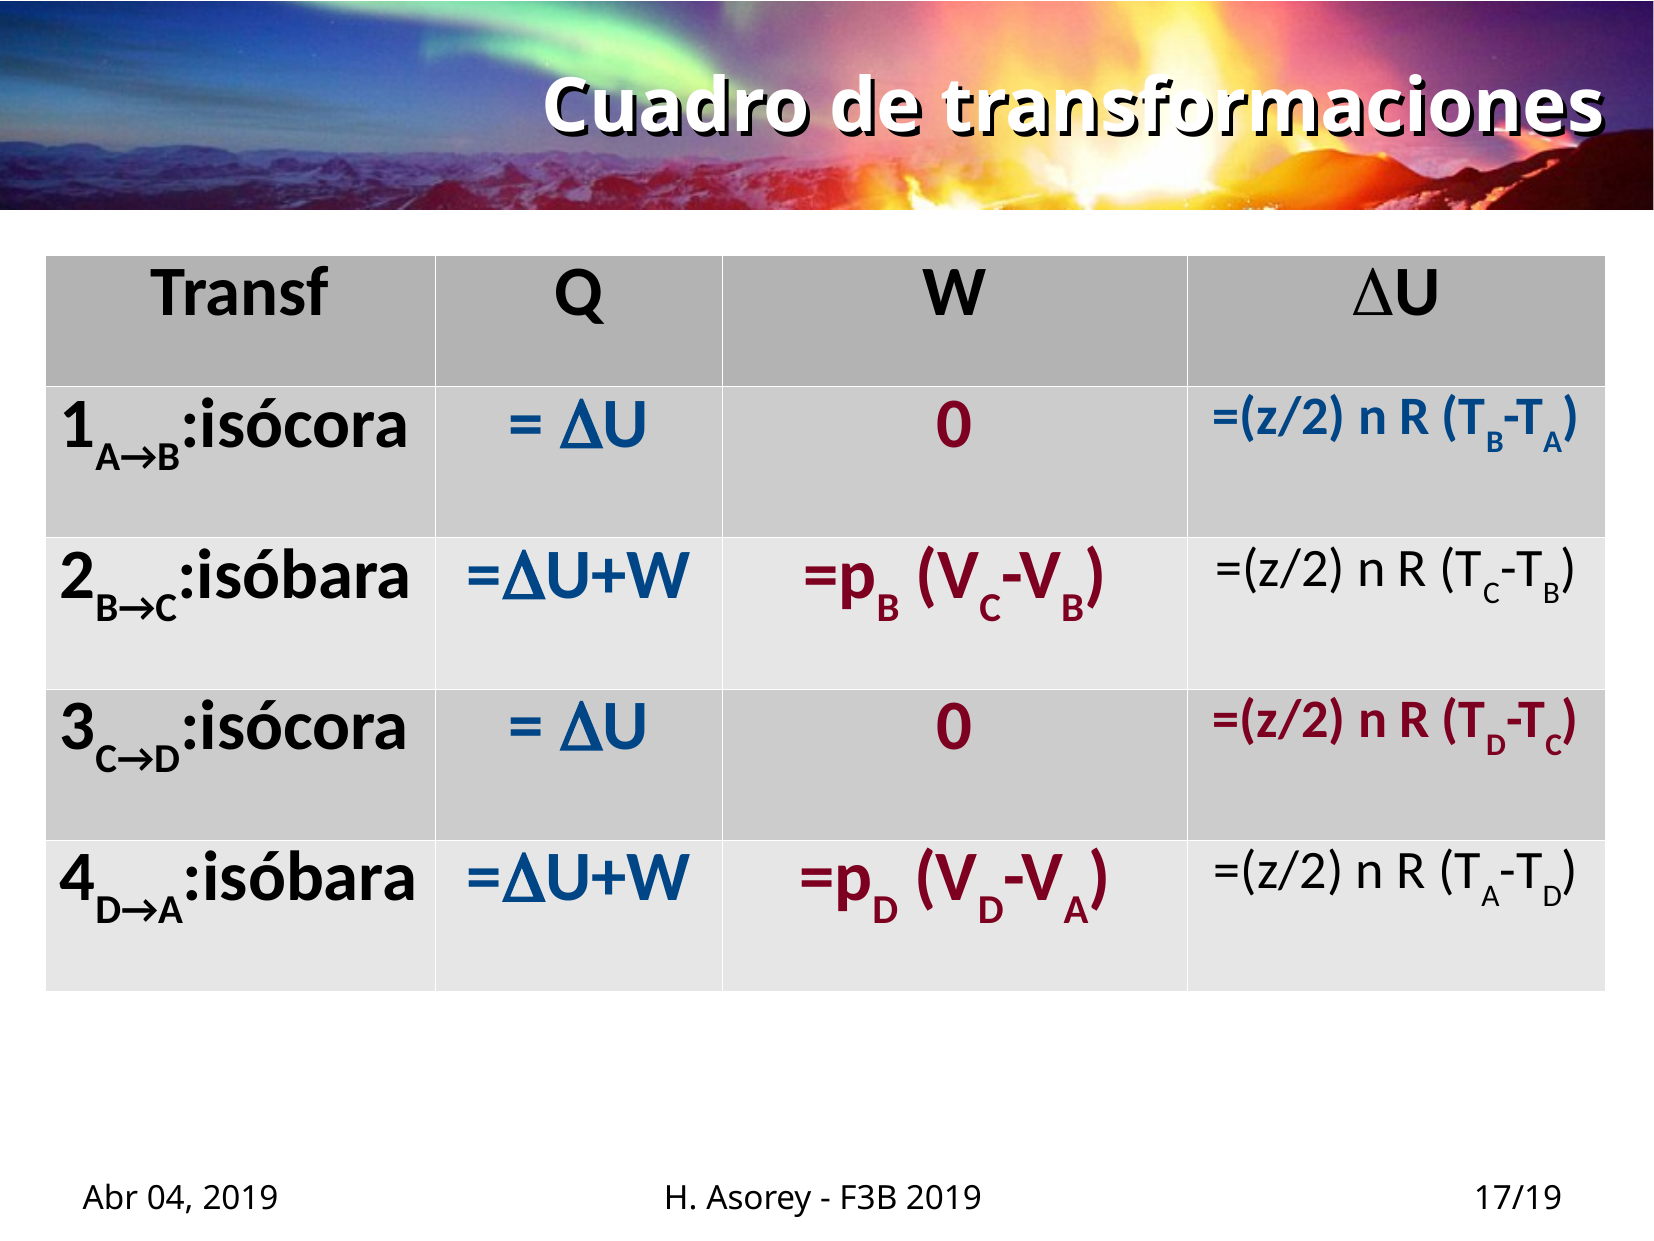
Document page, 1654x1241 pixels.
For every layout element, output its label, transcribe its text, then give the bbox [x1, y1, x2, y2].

table_header Transf [46, 256, 435, 386]
table_cell 2B→C:isóbara [46, 538, 435, 689]
table_cell 0 [723, 387, 1187, 537]
table_cell 4D→A:isóbara [46, 841, 435, 991]
table_cell =DU+W [436, 538, 722, 689]
table_cell 1A→B:isócora [46, 387, 435, 537]
table_cell =pB (VC-VB) [723, 538, 1187, 689]
table_cell = DU [436, 387, 722, 537]
table_cell =(z/2) n R (TA-TD) [1188, 841, 1605, 991]
table_header W [723, 256, 1187, 386]
table_cell =(z/2) n R (TD-TC) [1188, 690, 1605, 840]
table_cell =(z/2) n R (TC-TB) [1188, 538, 1605, 689]
table_header Q [436, 256, 722, 386]
table_cell =(z/2) n R (TB-TA) [1188, 387, 1605, 537]
picture [0, 1, 1654, 210]
table_cell =pD (VD-VA) [723, 841, 1187, 991]
table_cell 0 [723, 690, 1187, 840]
table_cell =DU+W [436, 841, 722, 991]
table_header DU [1188, 256, 1605, 386]
table_cell = DU [436, 690, 722, 840]
title Cuadro de transformaciones [45, 15, 1606, 191]
table_cell 3C→D:isócora [46, 690, 435, 840]
